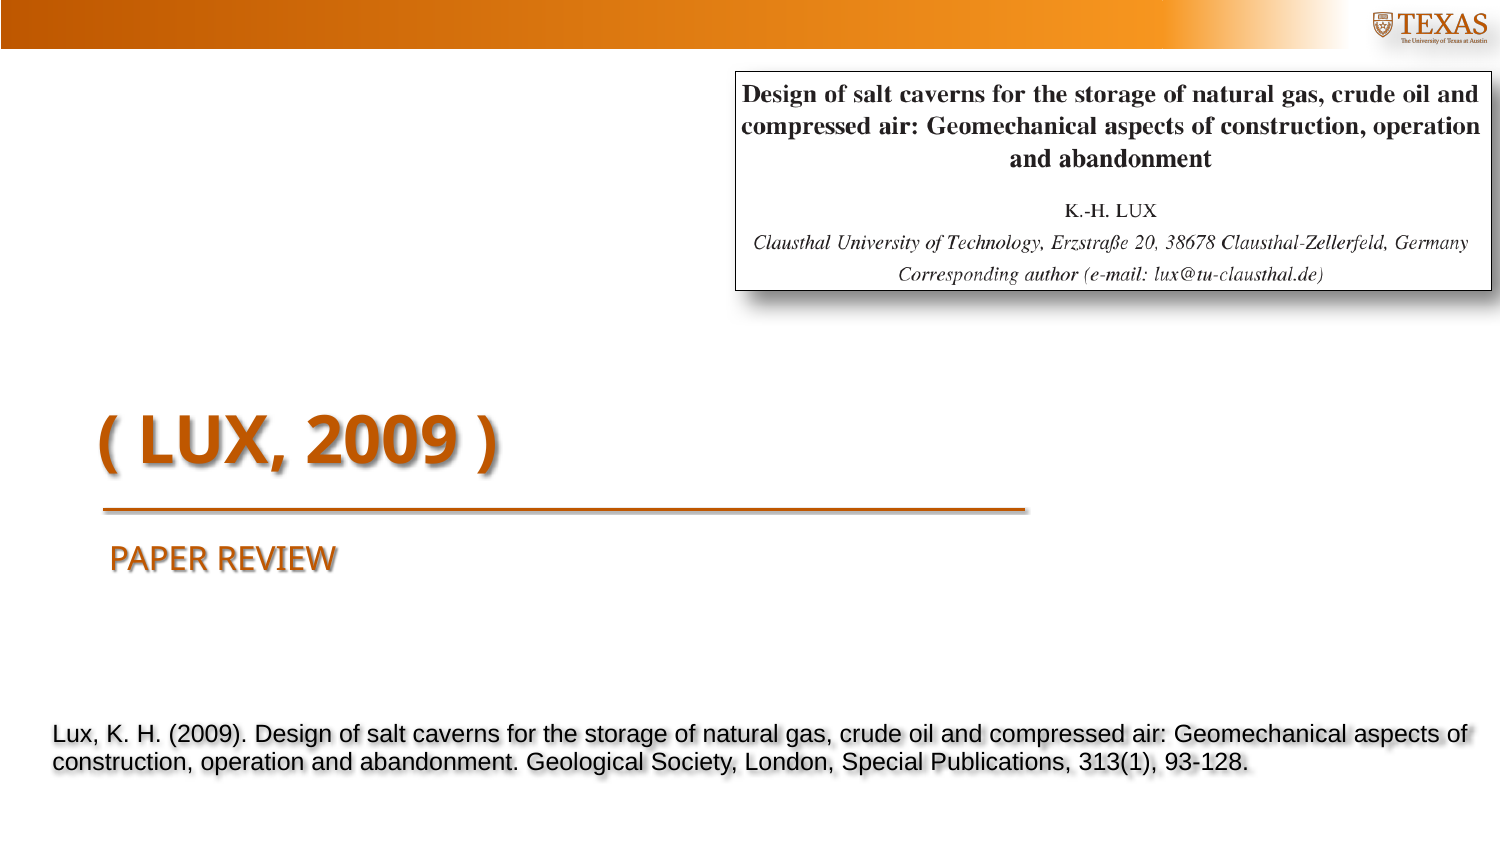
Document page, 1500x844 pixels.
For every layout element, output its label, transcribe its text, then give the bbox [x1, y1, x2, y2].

picture [735, 71, 1492, 291]
text_box Lux, K. H. (2009). Design of salt caverns for the storage of natural gas, crude oil and compressed air: Geomechanical aspects of construction, operation and abandonment. Geological Society, London, Special Publications, 313(1), 93-128. [37, 712, 1500, 788]
text_box PAPER REVIEW [93, 509, 676, 585]
picture [1348, 0, 1500, 68]
text_box ( Lux, 2009 ) [82, 196, 1377, 485]
